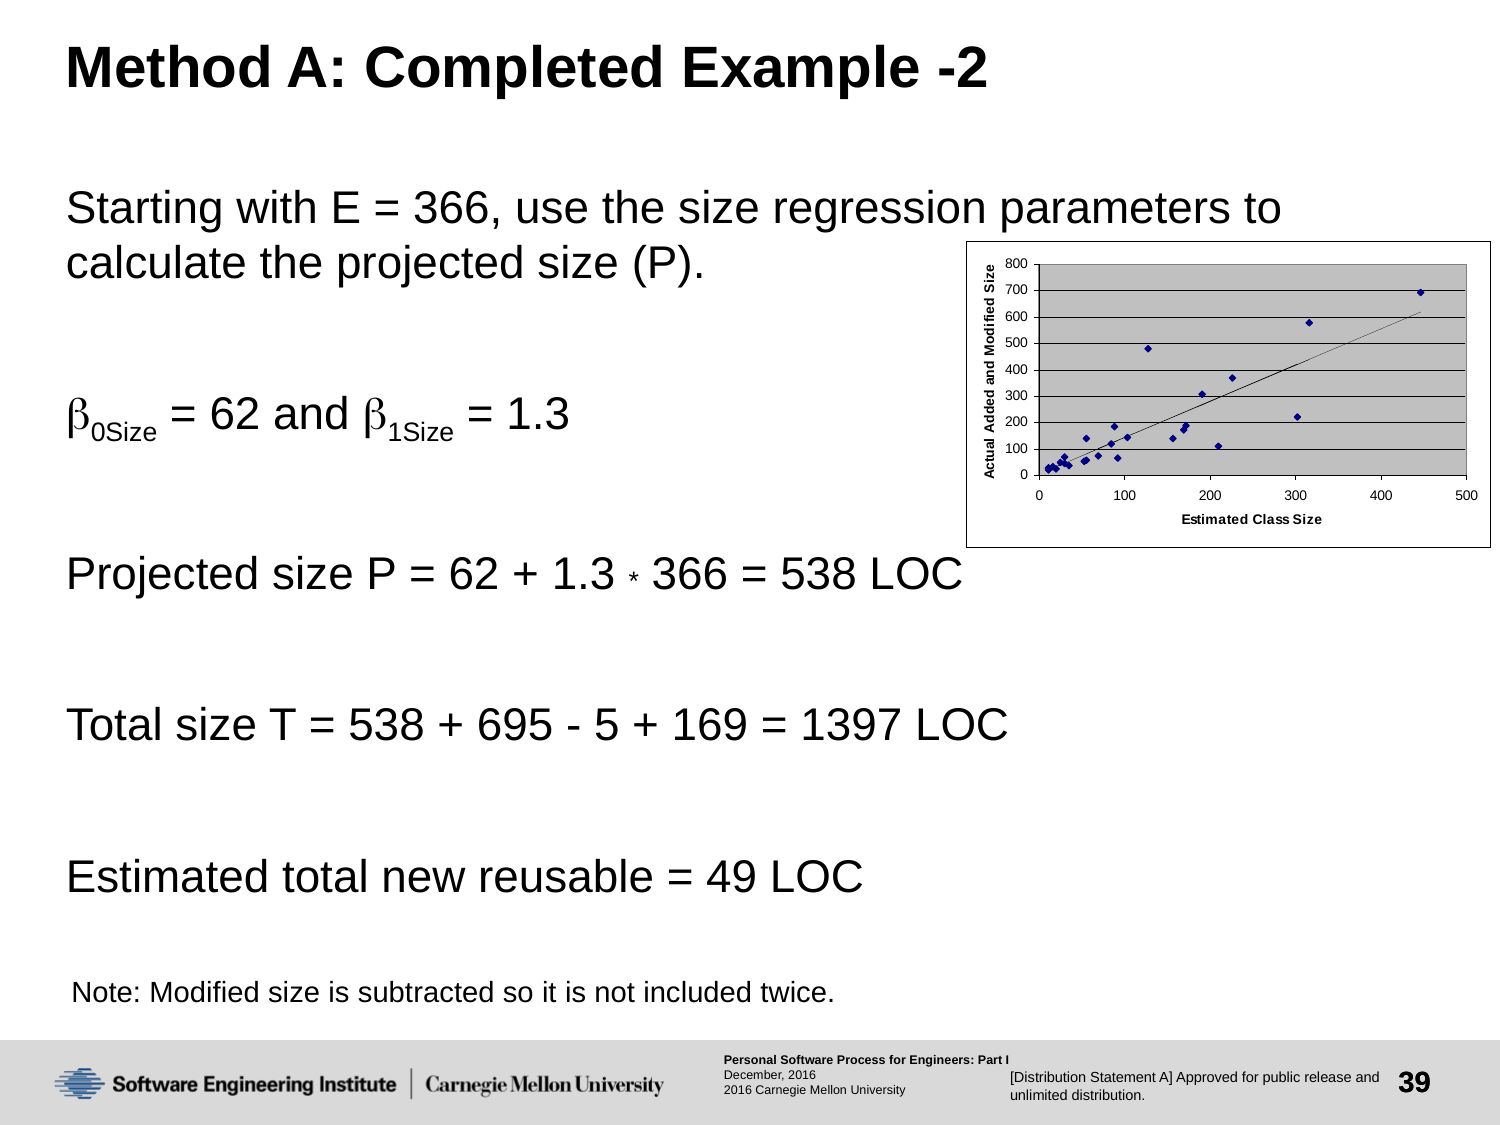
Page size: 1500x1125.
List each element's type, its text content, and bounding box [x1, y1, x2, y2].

list Starting with E = 366, use the size regression parameters to calculate the projected size (P). b0Size = 62 and b1Size = 1.3 Projected size P = 62 + 1.3 * 366 = 538 LOC Total size T = 538 + 695 - 5 + 169 = 1397 LOC Estimated total new reusable = 49 LOC [65, 177, 1431, 1000]
picture [46, 1061, 673, 1104]
picture [960, 236, 1497, 553]
title Method A: Completed Example -2 [65, 37, 1313, 148]
text_box Note: Modified size is subtracted so it is not included twice. [63, 972, 837, 1008]
